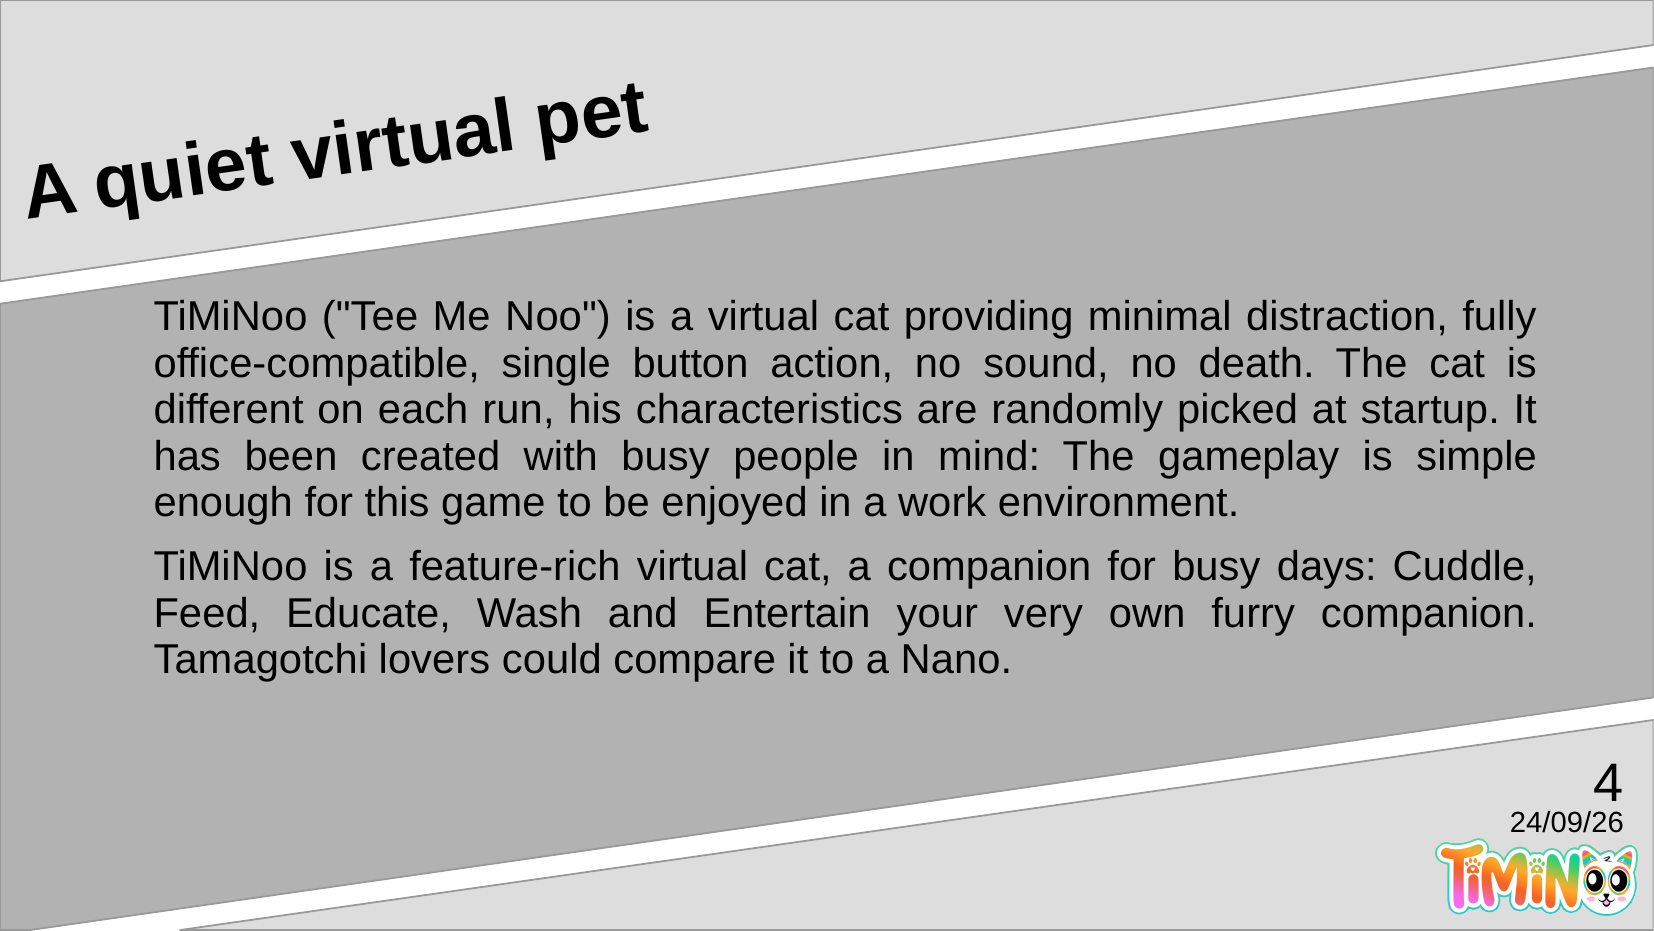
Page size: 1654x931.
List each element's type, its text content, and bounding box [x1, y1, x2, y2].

picture [1435, 838, 1638, 916]
list TiMiNoo ("Tee Me Noo") is a virtual cat providing minimal distraction, fully office-compatible, single button action, no sound, no death. The cat is different on each run, his characteristics are randomly picked at startup. It has been created with busy people in mind: The gameplay is simple enough for this game to be enjoyed in a work environment. TiMiNoo is a feature-rich virtual cat, a companion for busy days: Cuddle, Feed, Educate, Wash and Entertain your very own furry companion. Tamagotchi lovers could compare it to a Nano. [82, 292, 1538, 833]
title A quiet virtual pet [11, 0, 1496, 272]
